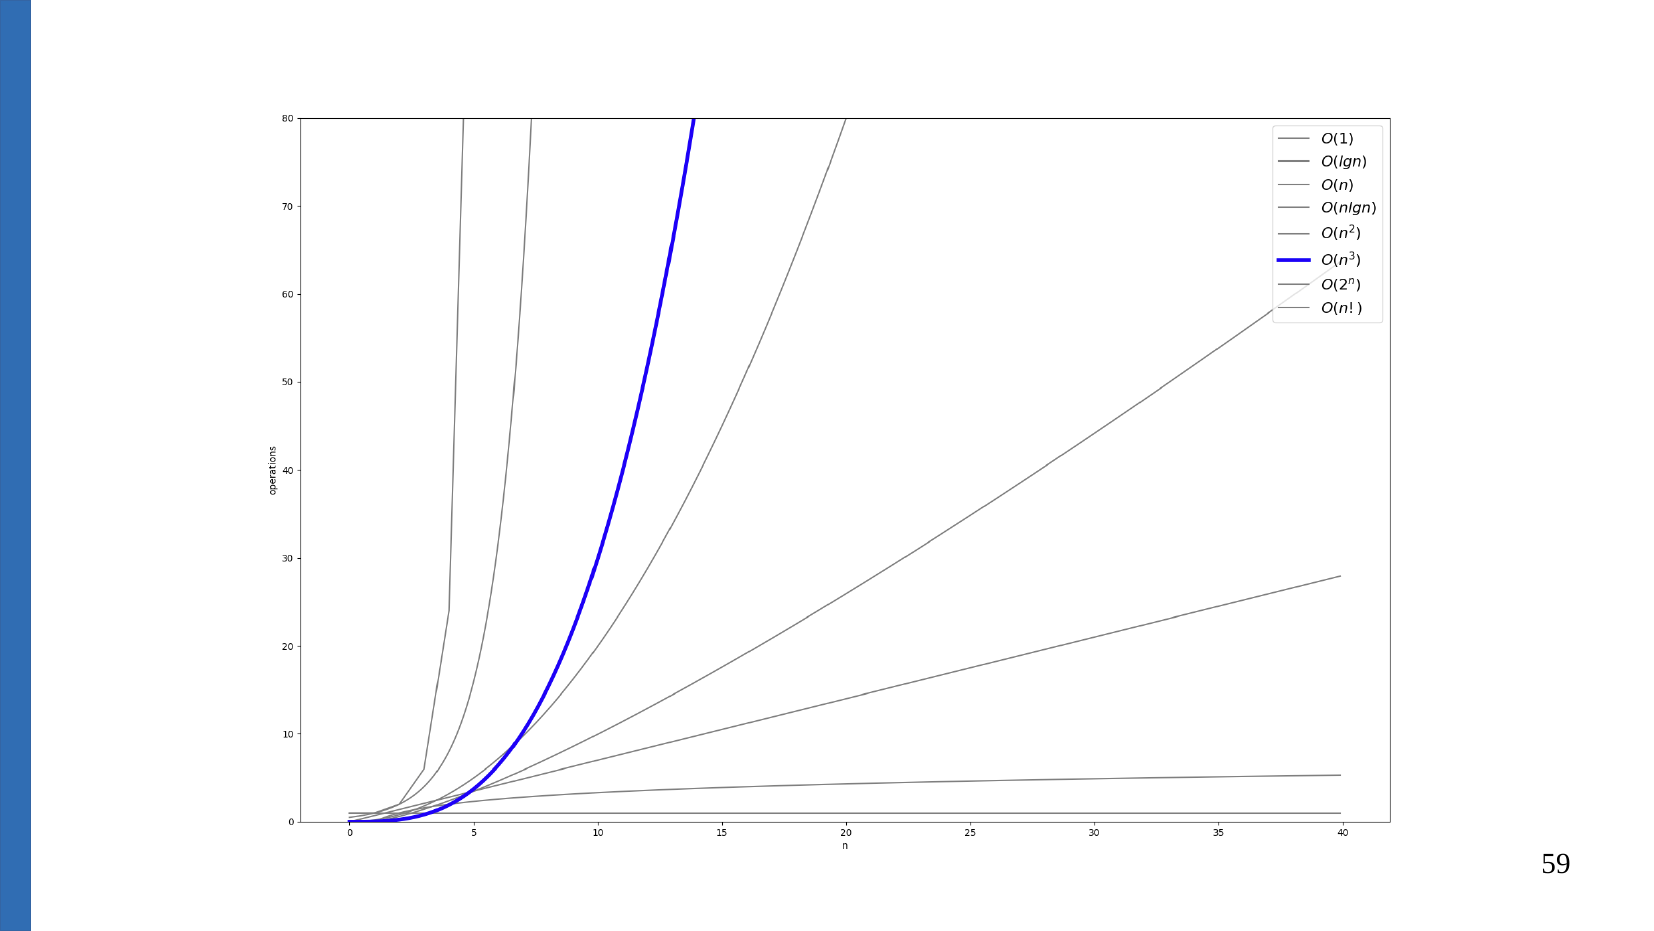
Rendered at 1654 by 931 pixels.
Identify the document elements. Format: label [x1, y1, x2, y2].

text_box [0, 0, 31, 931]
picture [124, 8, 1530, 922]
